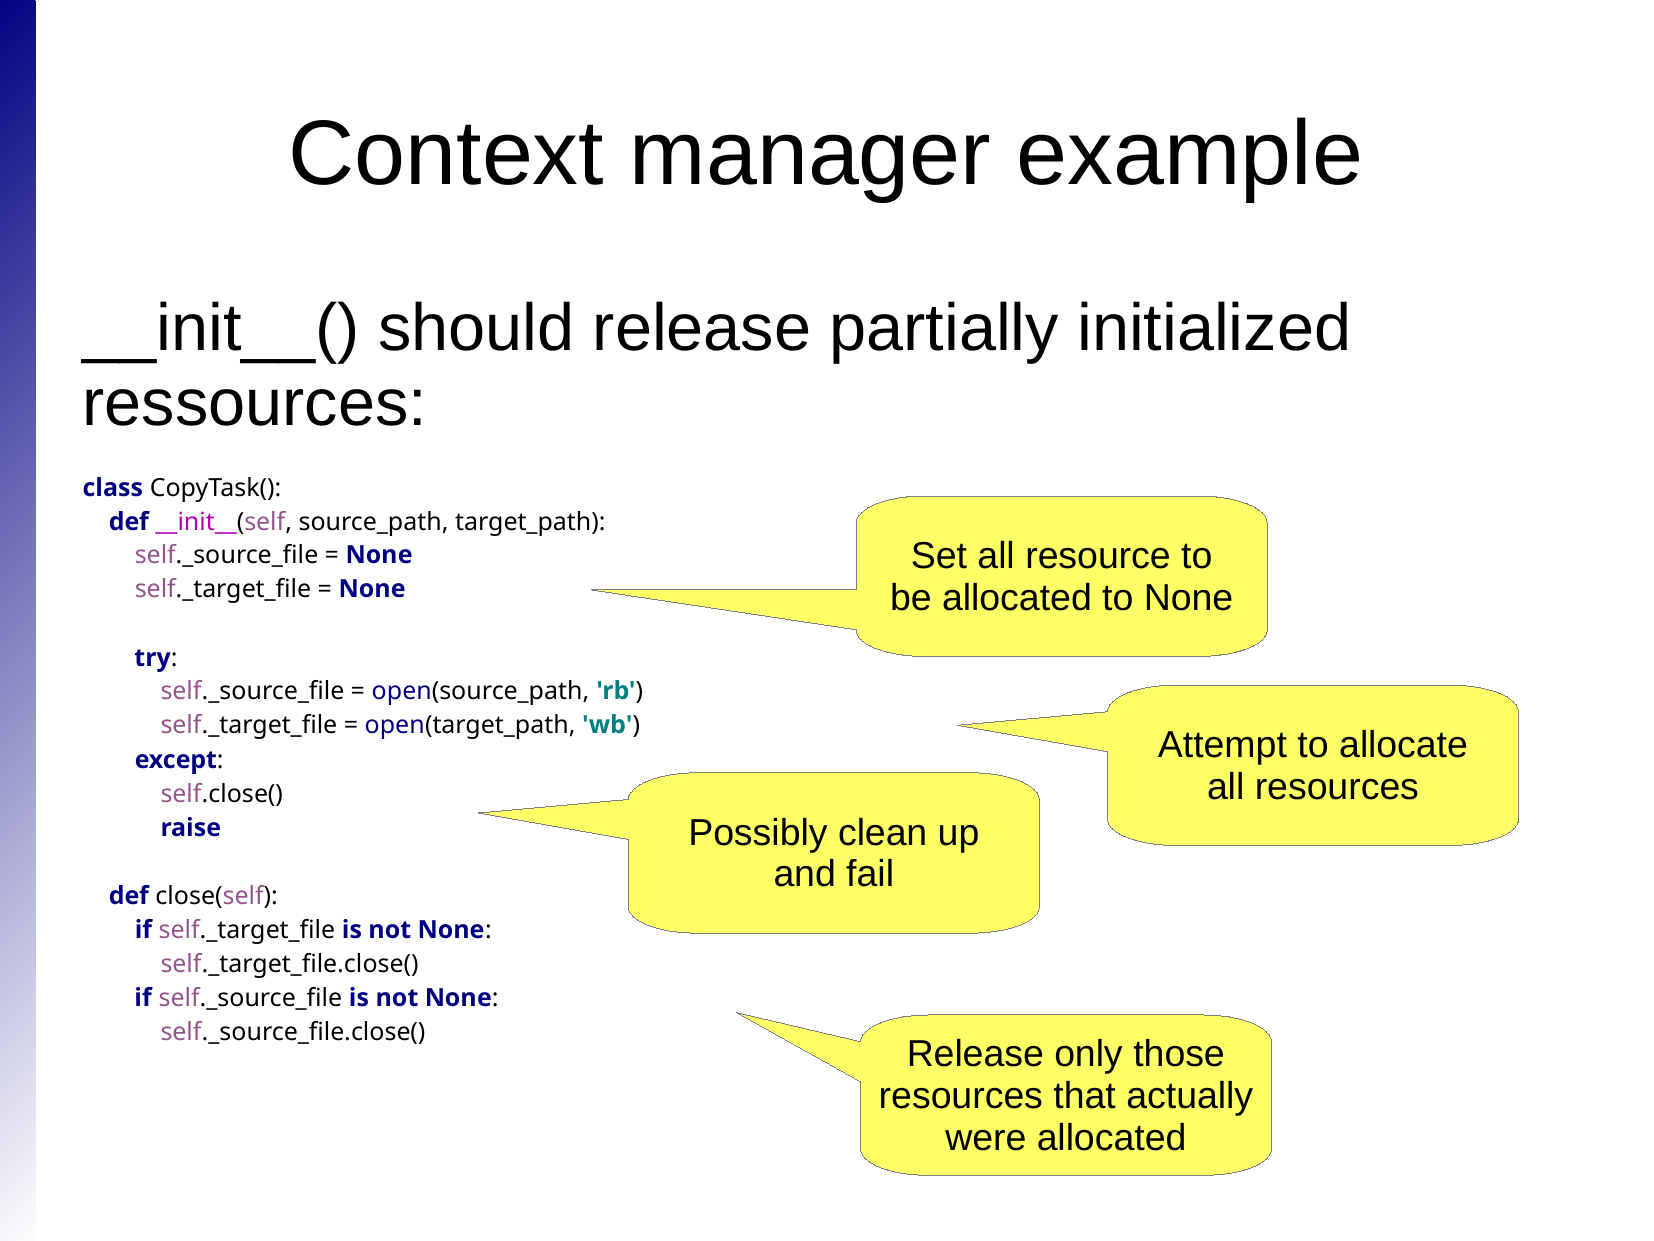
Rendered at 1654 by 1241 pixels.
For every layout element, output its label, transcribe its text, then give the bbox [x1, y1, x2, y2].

title Context manager example [82, 49, 1571, 257]
text_box Possibly clean up and fail [478, 772, 1040, 934]
text_box Set all resource to be allocated to None [591, 496, 1268, 657]
text_box Attempt to allocate all resources [957, 685, 1519, 846]
text_box Release only those resources that actually were allocated [736, 1012, 1272, 1176]
list __init__() should release partially initialized ressources: class CopyTask(): def __init__(self, source_path, target_path): self._source_file = None self._target_file = None try: self._source_file = open(source_path, 'rb') self._target_file = open(target_path, 'wb') except: self.close() raise def close(self): if self._target_file is not None: self._target_file.close() if self._source_file is not None: self._source_file.close() [82, 290, 1571, 1109]
